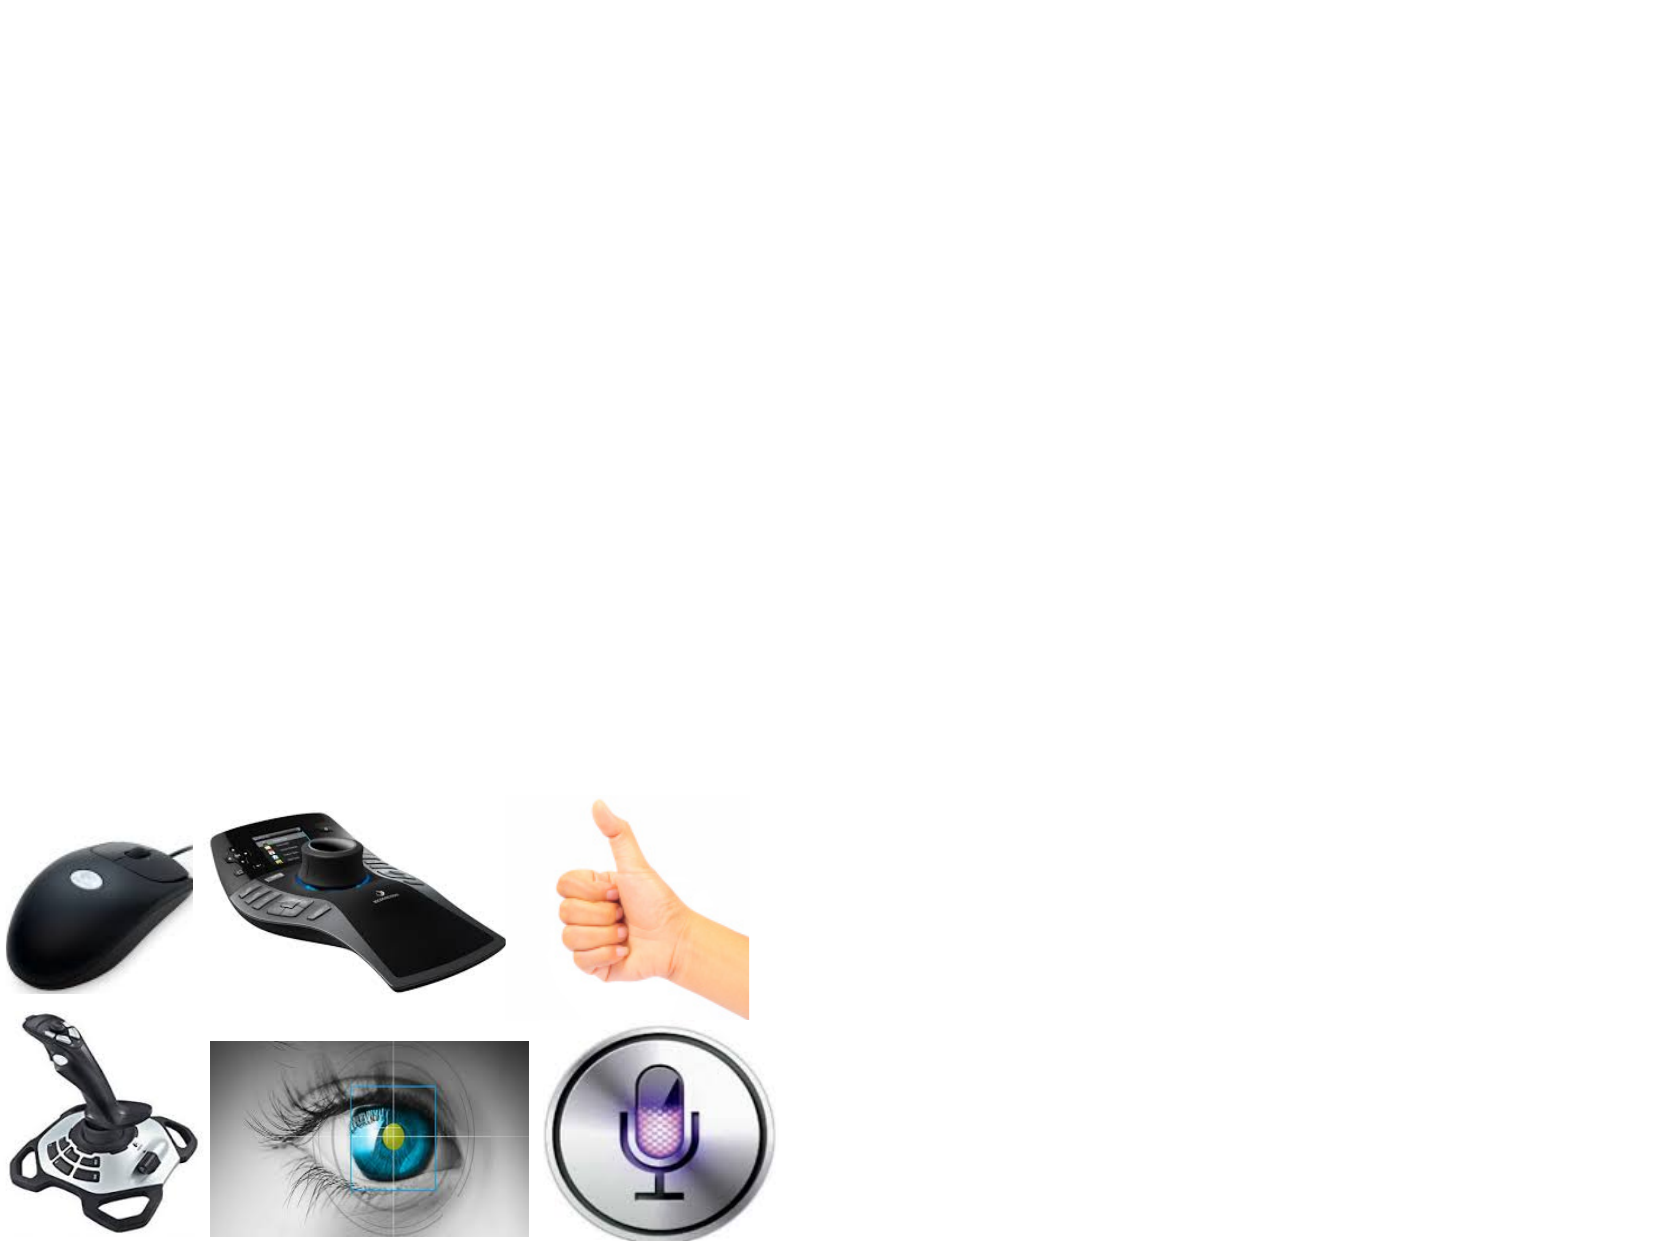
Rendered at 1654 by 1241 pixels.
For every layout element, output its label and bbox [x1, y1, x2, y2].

picture [3, 1011, 529, 1237]
picture [5, 795, 779, 1241]
